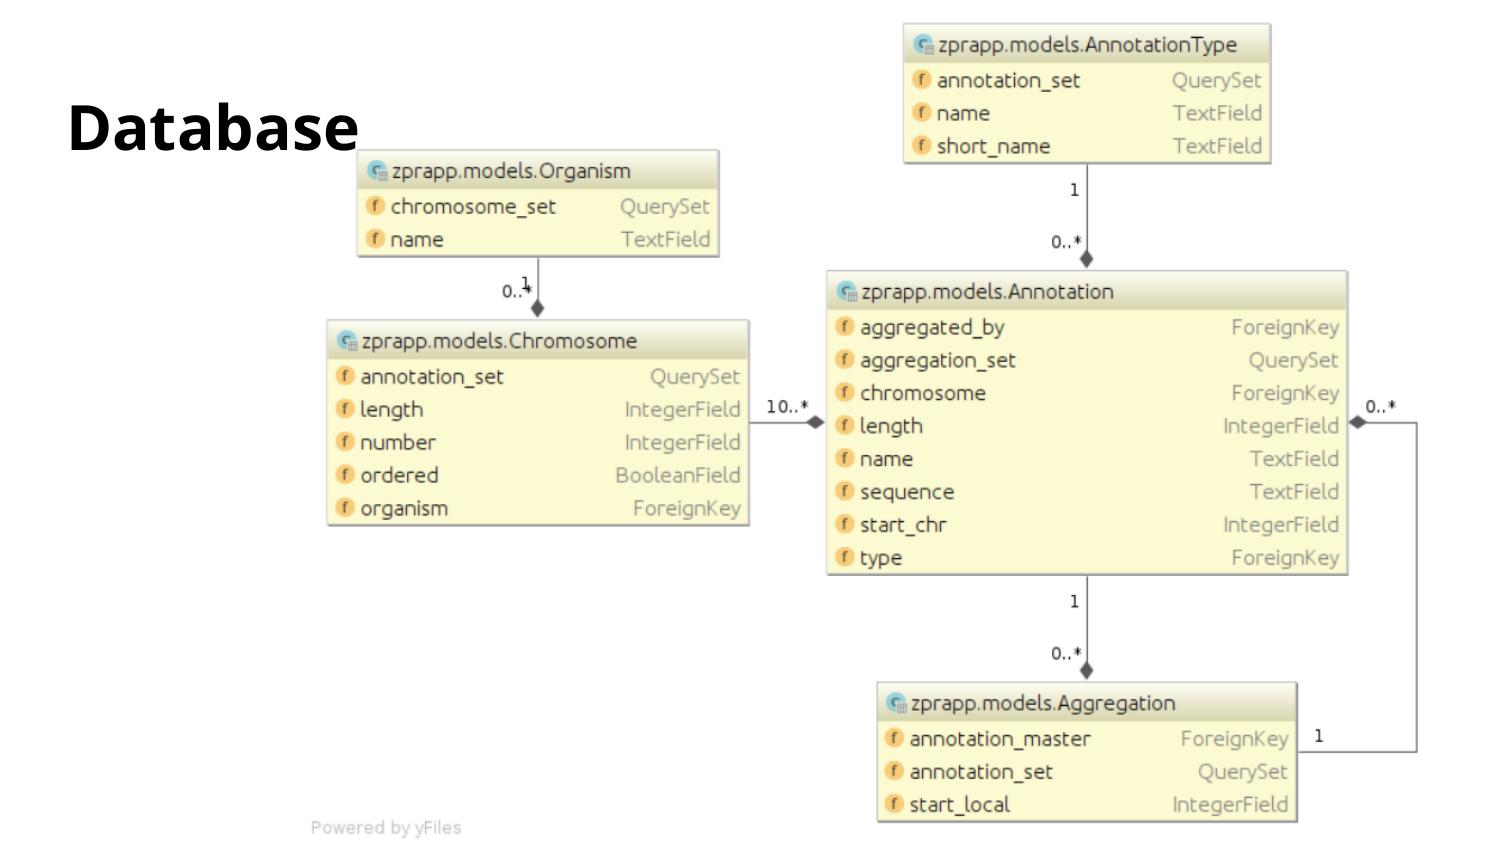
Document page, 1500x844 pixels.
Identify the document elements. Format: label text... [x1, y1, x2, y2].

title Database [51, 72, 1449, 176]
picture [305, 10, 1483, 844]
